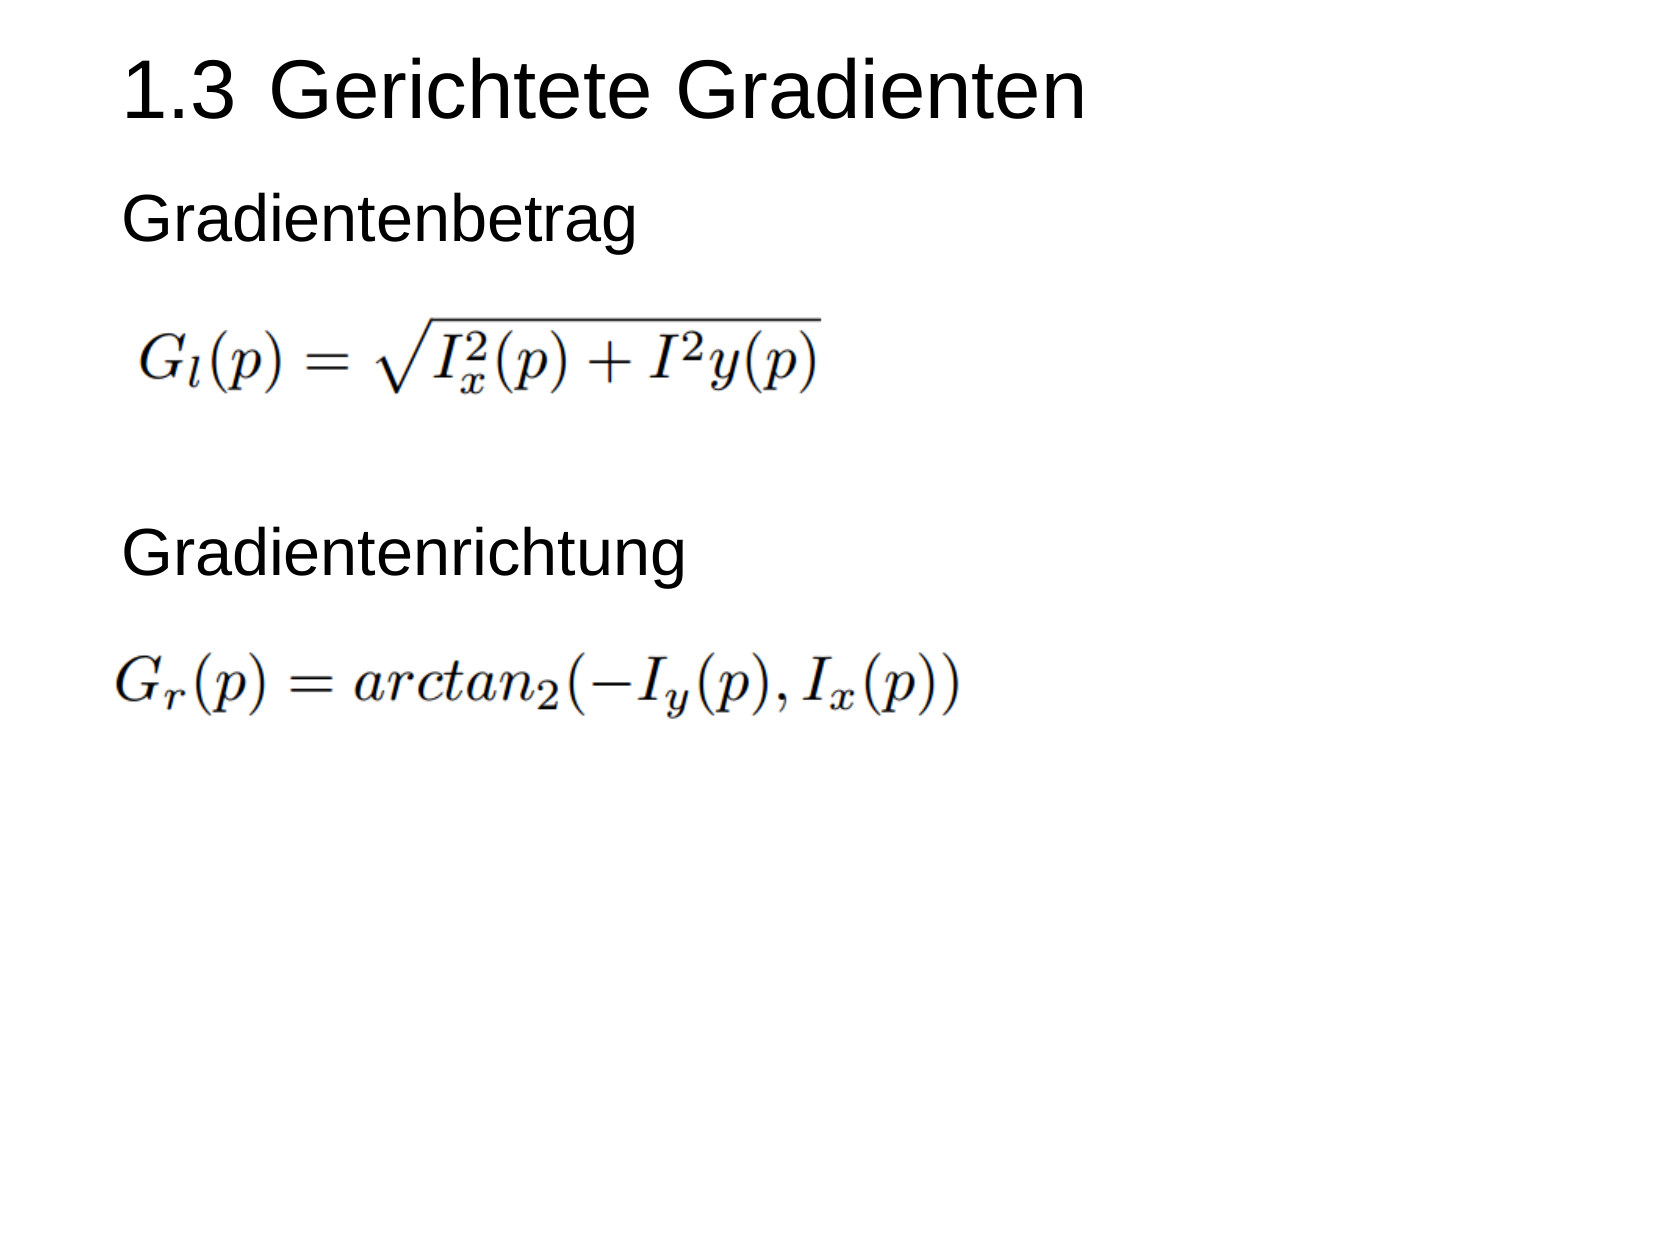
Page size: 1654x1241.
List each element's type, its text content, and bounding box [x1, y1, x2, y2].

text_box Gradientenbetrag [106, 174, 815, 339]
text_box 1.3 Gerichtete Gradienten [106, 35, 1607, 144]
picture [106, 637, 971, 730]
picture [129, 310, 837, 414]
text_box Gradientenrichtung [106, 507, 815, 602]
